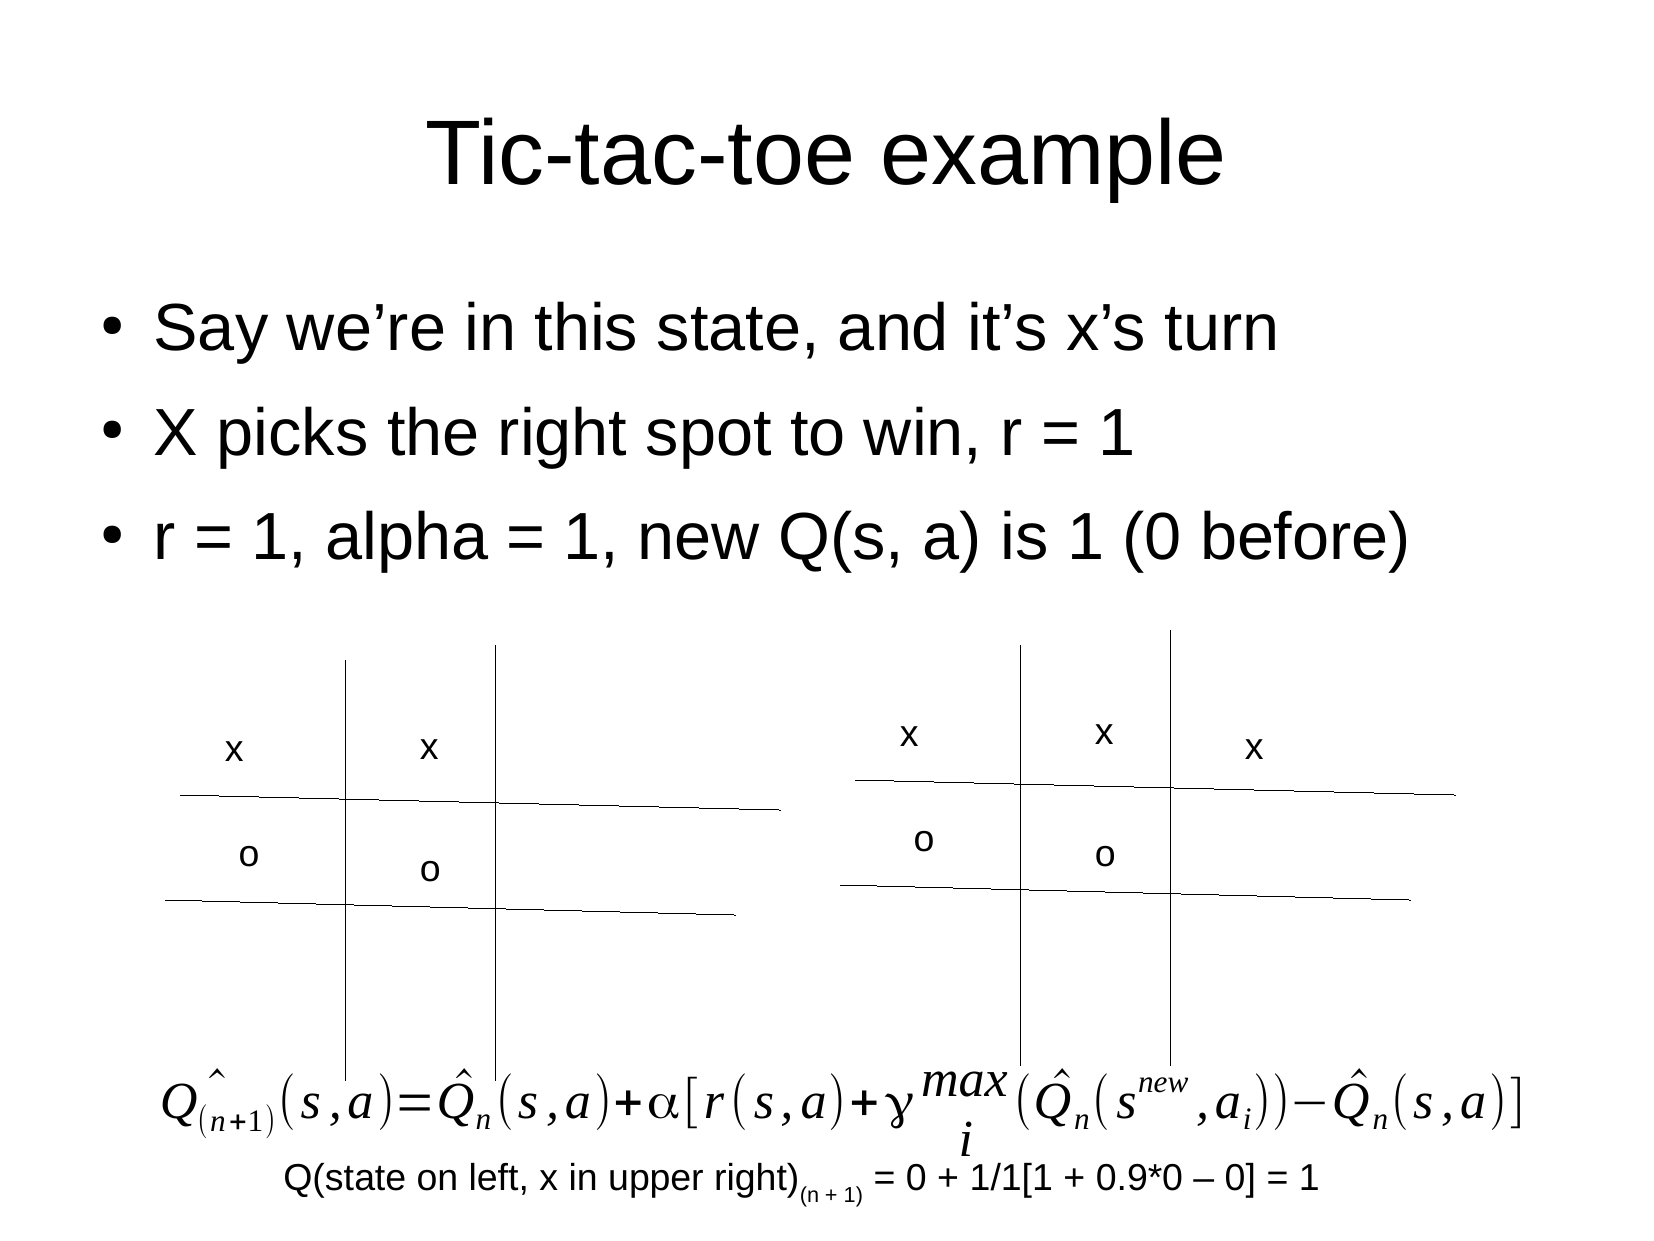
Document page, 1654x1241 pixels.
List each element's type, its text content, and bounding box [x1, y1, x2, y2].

text_box x [885, 705, 934, 762]
text_box o [405, 840, 456, 897]
title Tic-tac-toe example [82, 49, 1571, 257]
text_box x [210, 720, 259, 777]
chart [153, 1050, 1531, 1168]
text_box Q(state on left, x in upper right)(n + 1) = 0 + 1/1[1 + 0.9*0 – 0] = 1 [268, 1149, 1336, 1216]
text_box x [1080, 703, 1129, 761]
text_box x [1230, 718, 1279, 776]
text_box o [898, 810, 950, 867]
text_box o [223, 825, 275, 882]
list Say we’re in this state, and it’s x’s turn X picks the right spot to win, r = 1 r = 1, alpha = 1, new Q(s, a) is 1 (0 before) [82, 290, 1571, 1010]
text_box x [405, 718, 454, 776]
text_box o [1080, 825, 1131, 882]
